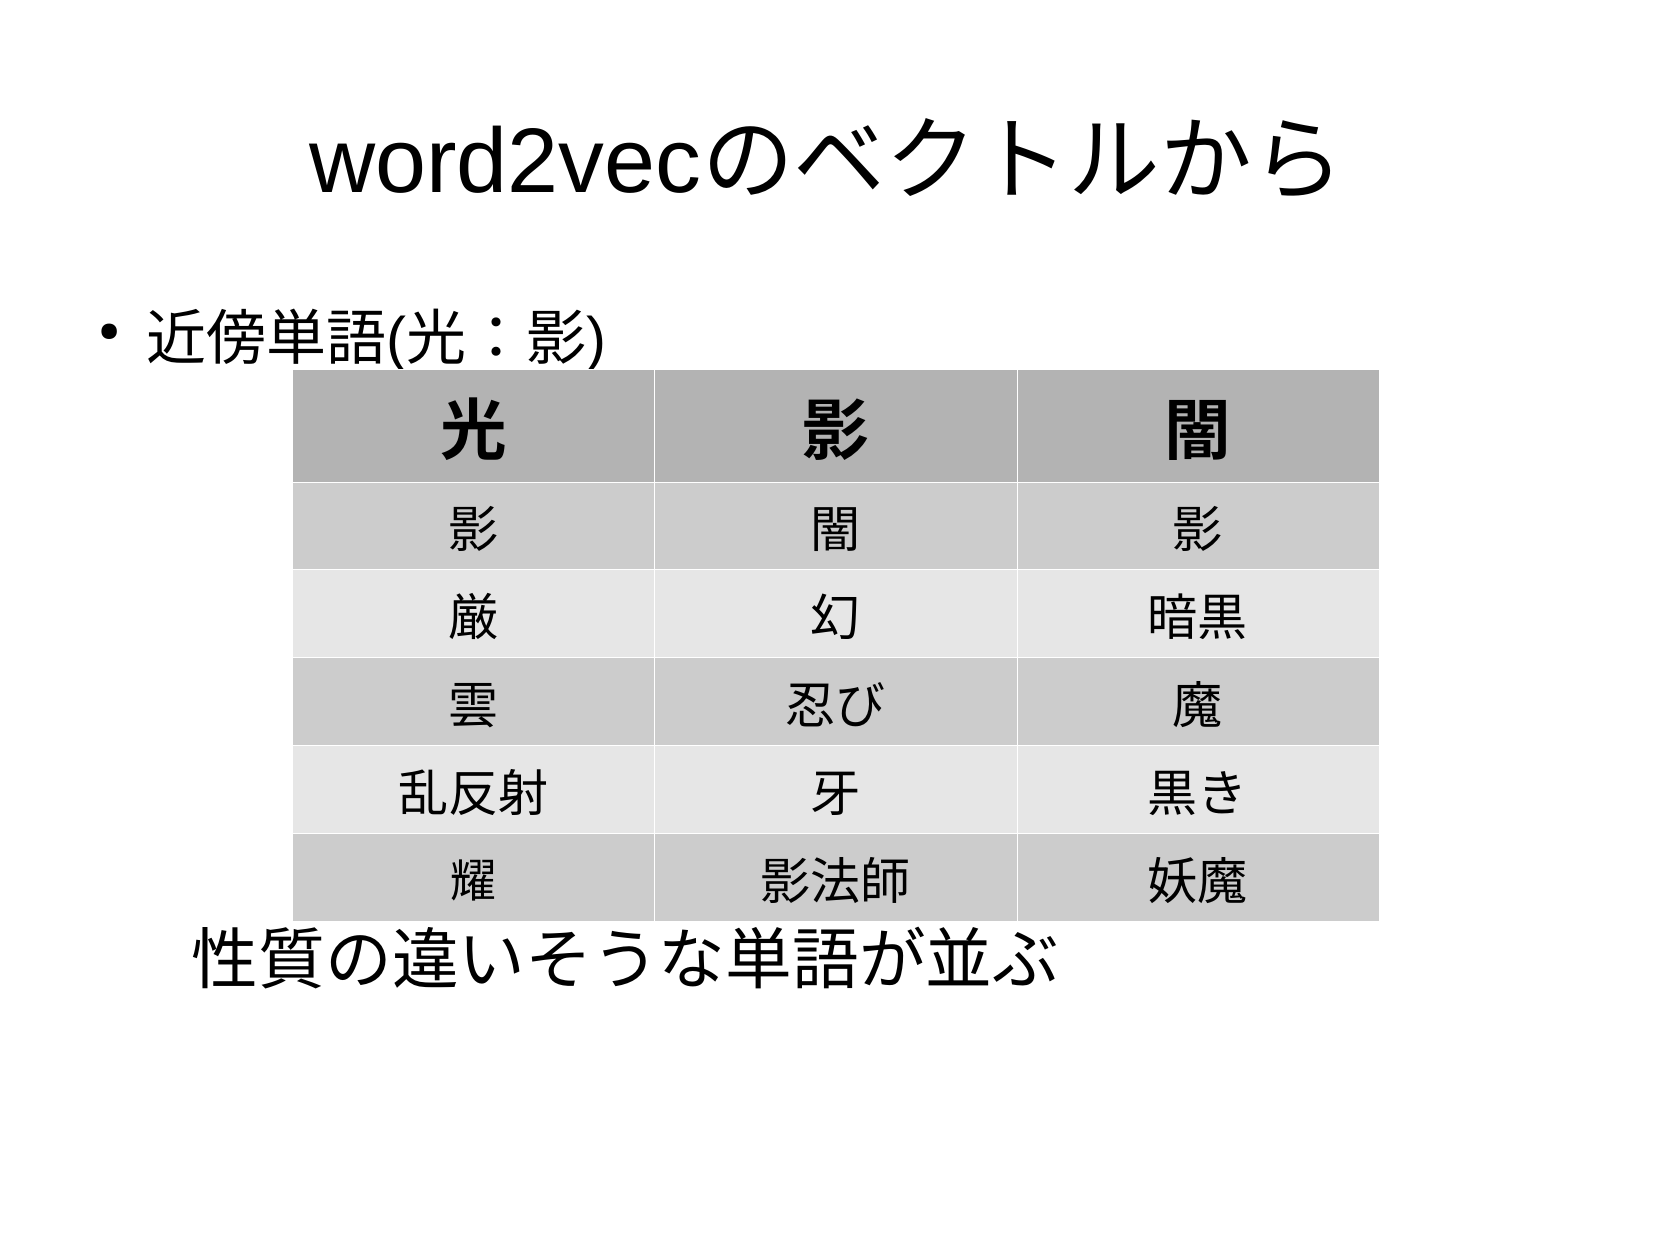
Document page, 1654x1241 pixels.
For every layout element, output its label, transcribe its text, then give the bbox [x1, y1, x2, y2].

table_cell 影法師 [867, 886, 876, 895]
table_cell 妖魔 [1218, 892, 1225, 898]
table_cell 耀 [293, 834, 654, 898]
table_cell 黒き [1018, 746, 1379, 833]
table_cell 妖魔 [1018, 834, 1379, 921]
table_header 光 [293, 370, 654, 482]
table_cell 影法師 [655, 834, 1017, 898]
table_cell 妖魔 [1155, 871, 1164, 887]
table_cell 妖魔 [1175, 886, 1187, 898]
table_header 影 [655, 370, 1017, 482]
table_cell 忍び [655, 658, 1017, 745]
table_cell 暗黒 [1018, 570, 1379, 657]
table_cell 魔 [1018, 658, 1379, 745]
table_cell 影 [1018, 483, 1379, 569]
table_cell 闇 [655, 483, 1017, 569]
text_box 性質の違いそうな単語が並ぶ [177, 898, 1335, 999]
table_cell 牙 [655, 746, 1017, 833]
table_cell 影法師 [769, 884, 784, 888]
table_cell 厳 [293, 570, 654, 657]
table_cell 幻 [655, 570, 1017, 657]
table_cell 乱反射 [293, 746, 654, 833]
table_header 闇 [1018, 370, 1379, 482]
list 近傍単語(光：影) [82, 290, 1571, 378]
table_cell 雲 [293, 658, 654, 745]
title word2vecのベクトルから [82, 49, 1571, 257]
table_cell 影 [293, 483, 654, 569]
table_cell 影法師 [867, 868, 876, 875]
